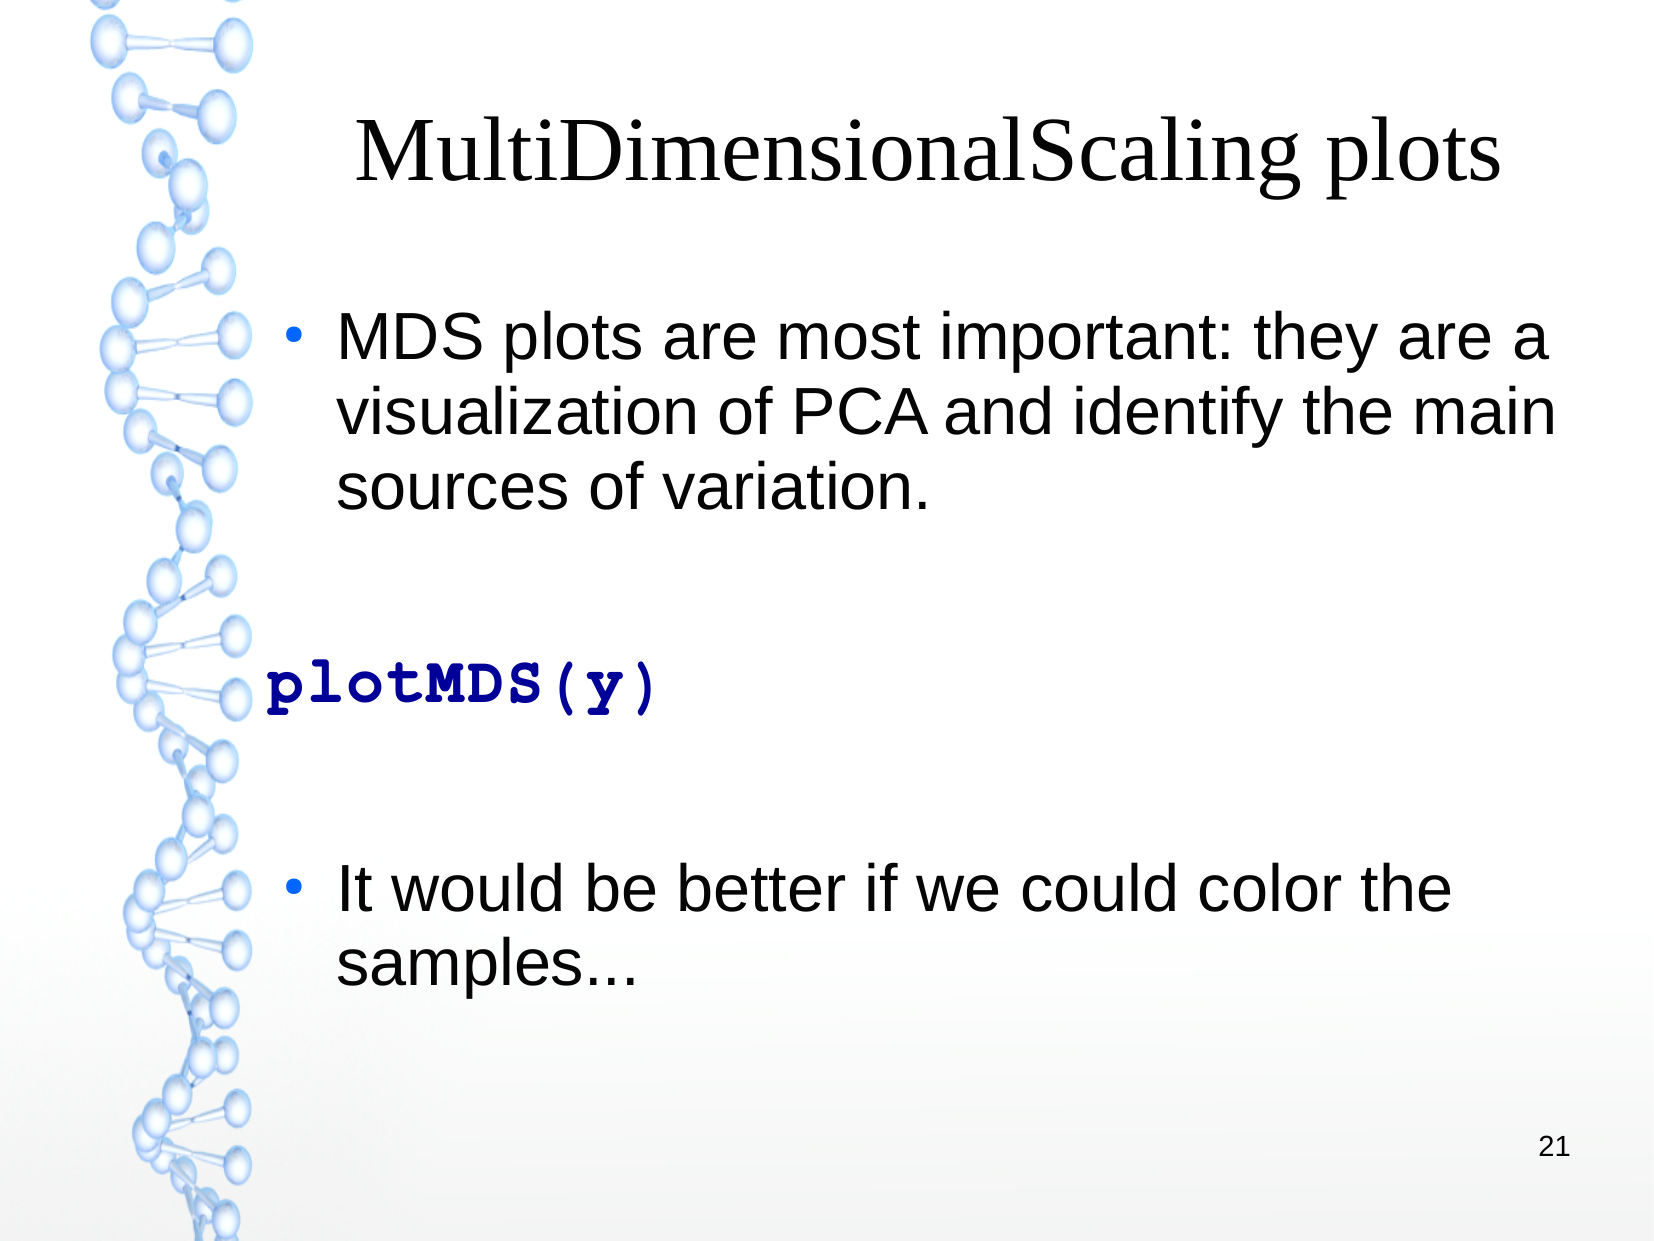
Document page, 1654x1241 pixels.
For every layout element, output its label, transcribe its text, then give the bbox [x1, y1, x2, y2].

title MultiDimensionalScaling plots [265, 47, 1595, 252]
list MDS plots are most important: they are a visualization of PCA and identify the main sources of variation. plotMDS(y) It would be better if we could color the samples... [265, 299, 1595, 1019]
picture [0, 0, 1654, 1241]
